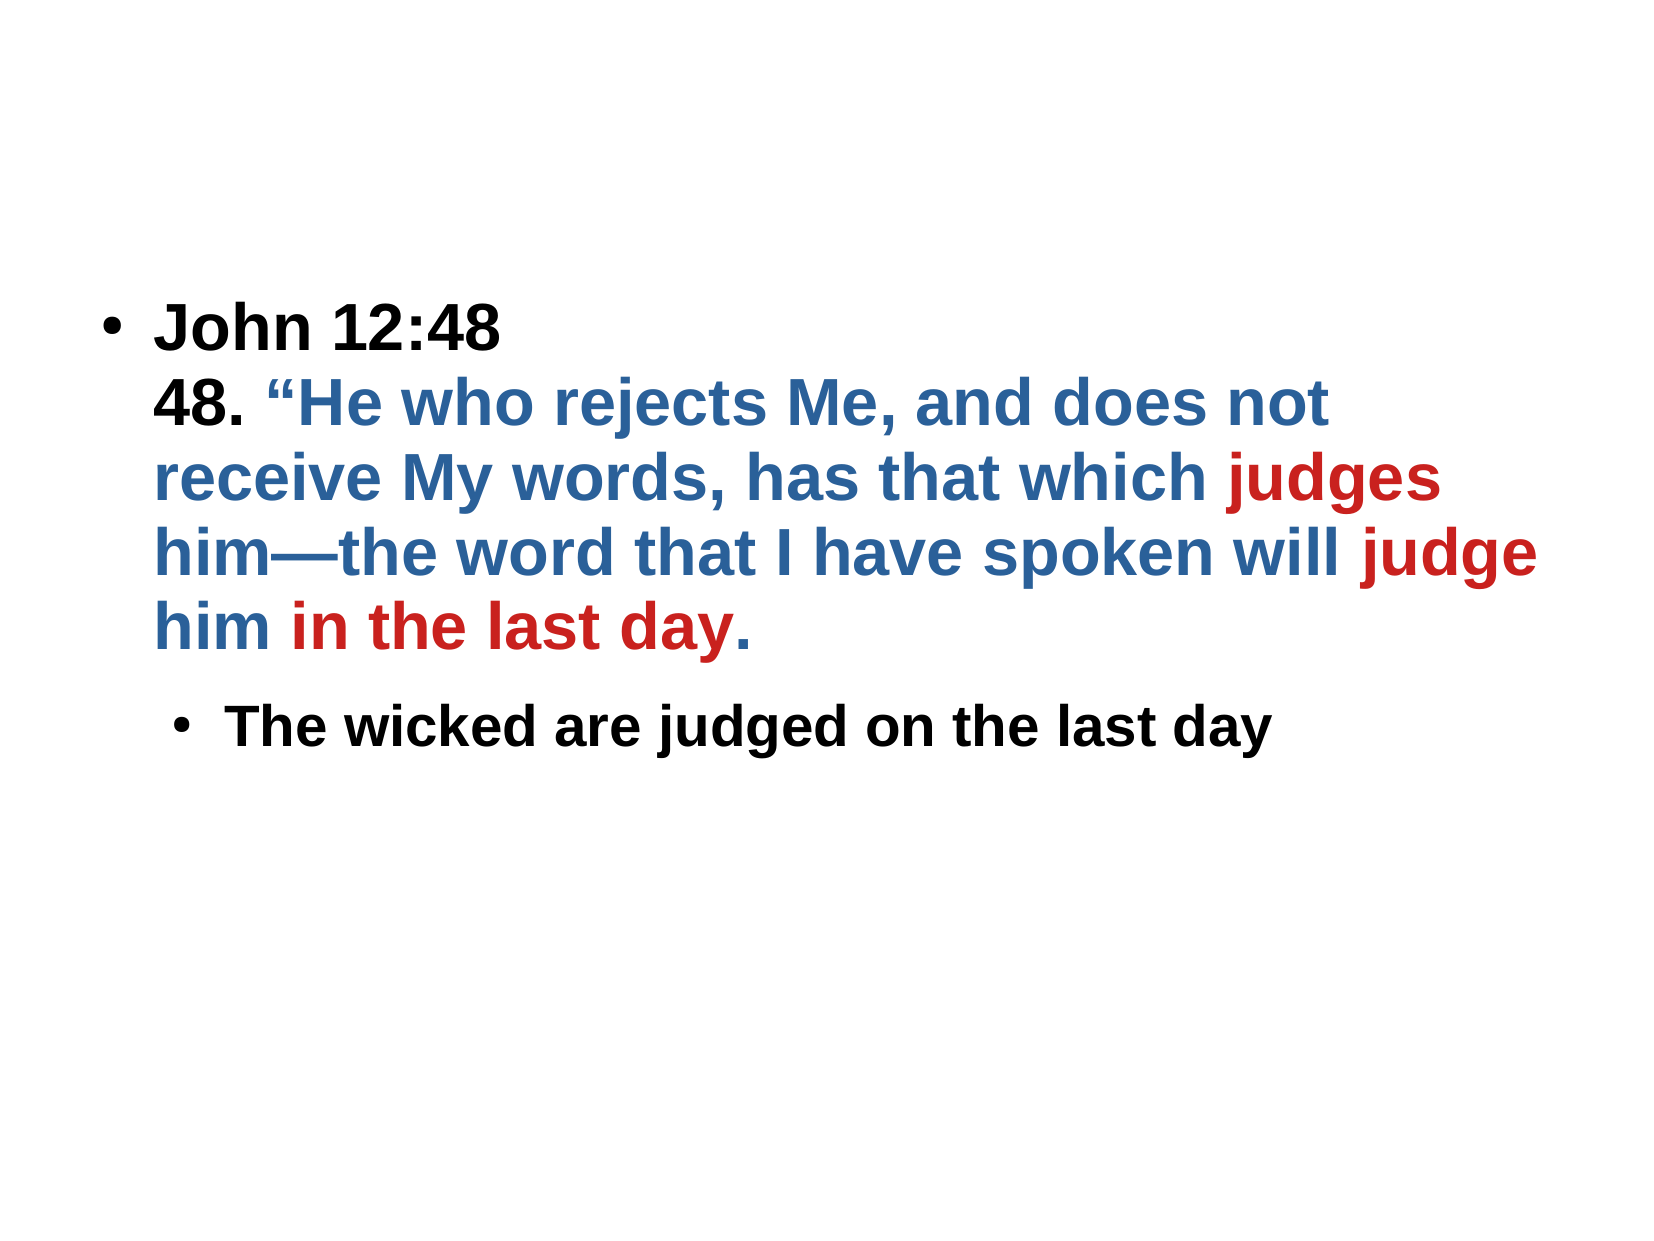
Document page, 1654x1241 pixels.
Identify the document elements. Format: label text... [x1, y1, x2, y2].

list John 12:48 48. “He who rejects Me, and does not receive My words, has that which judges him—the word that I have spoken will judge him in the last day. The wicked are judged on the last day [82, 290, 1571, 1010]
